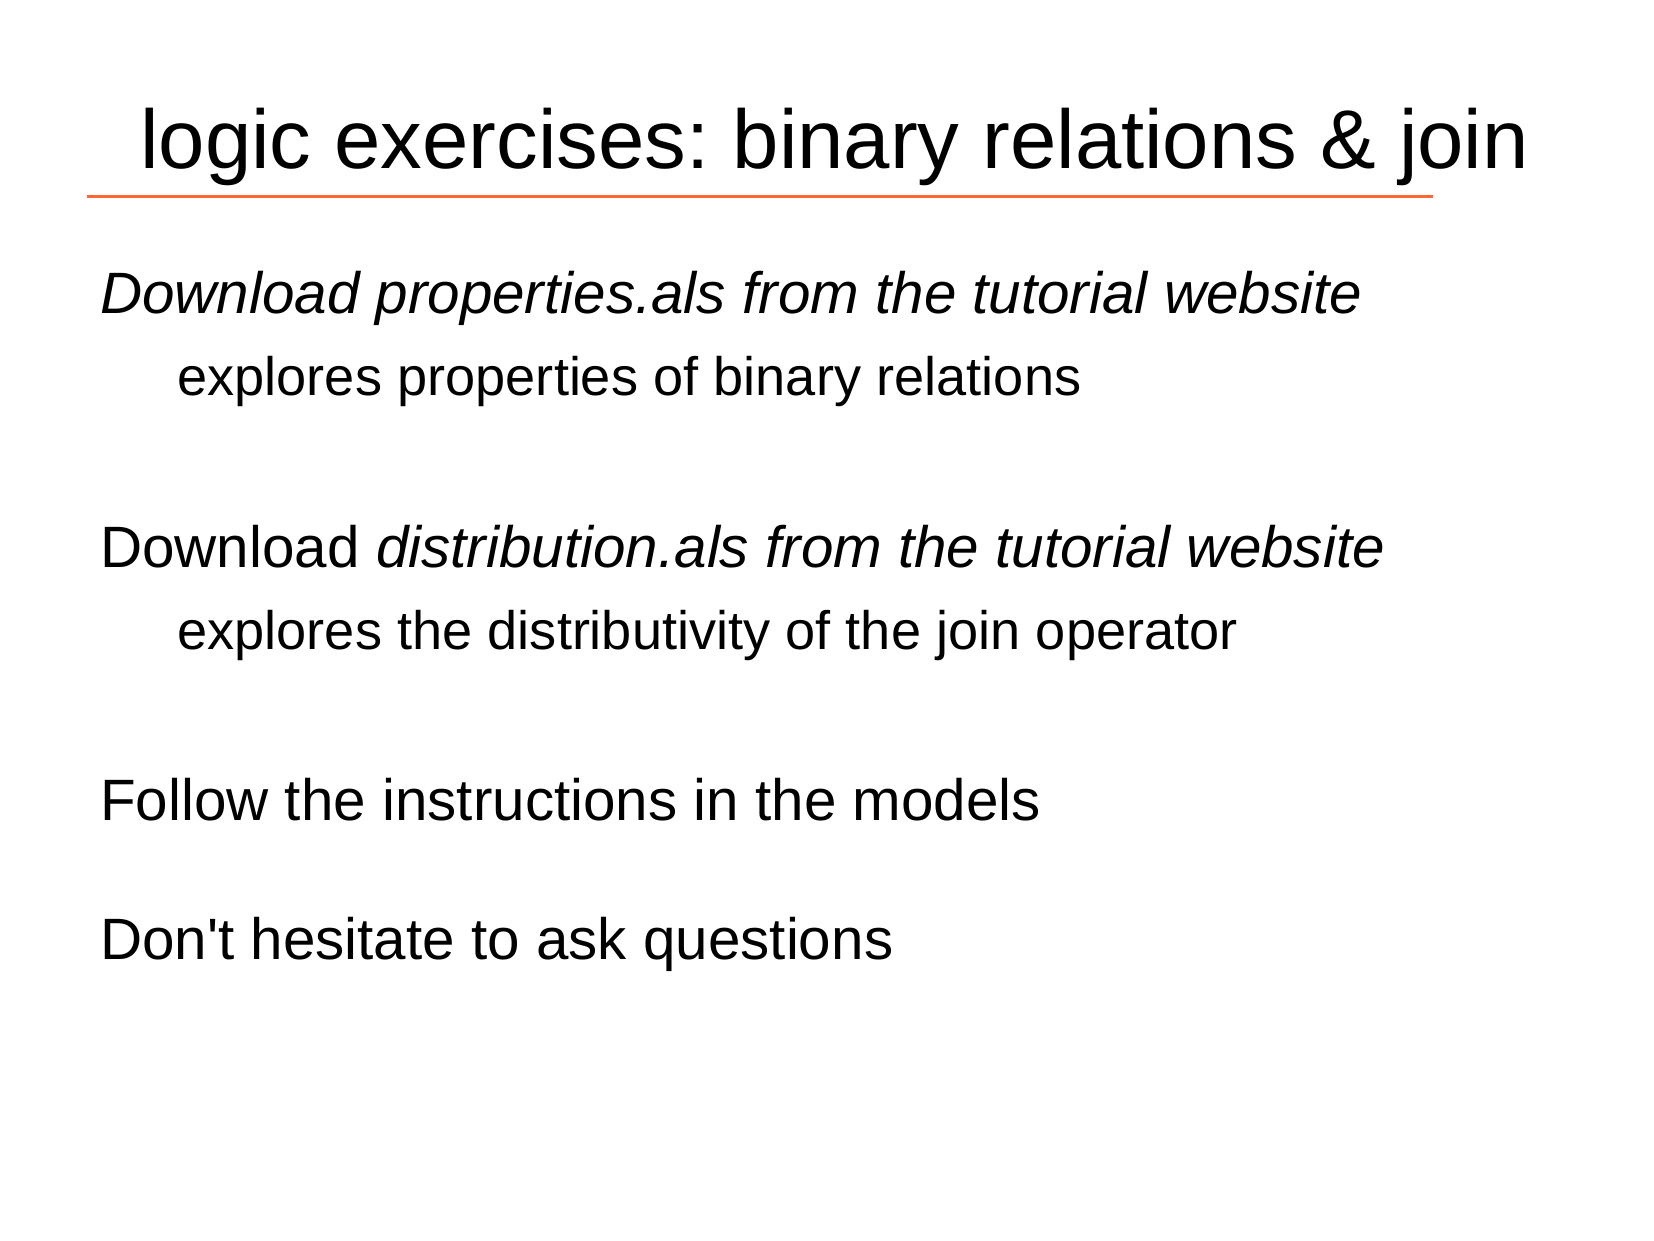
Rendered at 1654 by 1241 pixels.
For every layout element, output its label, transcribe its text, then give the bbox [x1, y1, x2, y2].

title logic exercises: binary relations & join [140, 86, 1603, 192]
list Download properties.als from the tutorial website explores properties of binary relations Download distribution.als from the tutorial website explores the distributivity of the join operator Follow the instructions in the models Don't hesitate to ask questions [82, 260, 1571, 1090]
